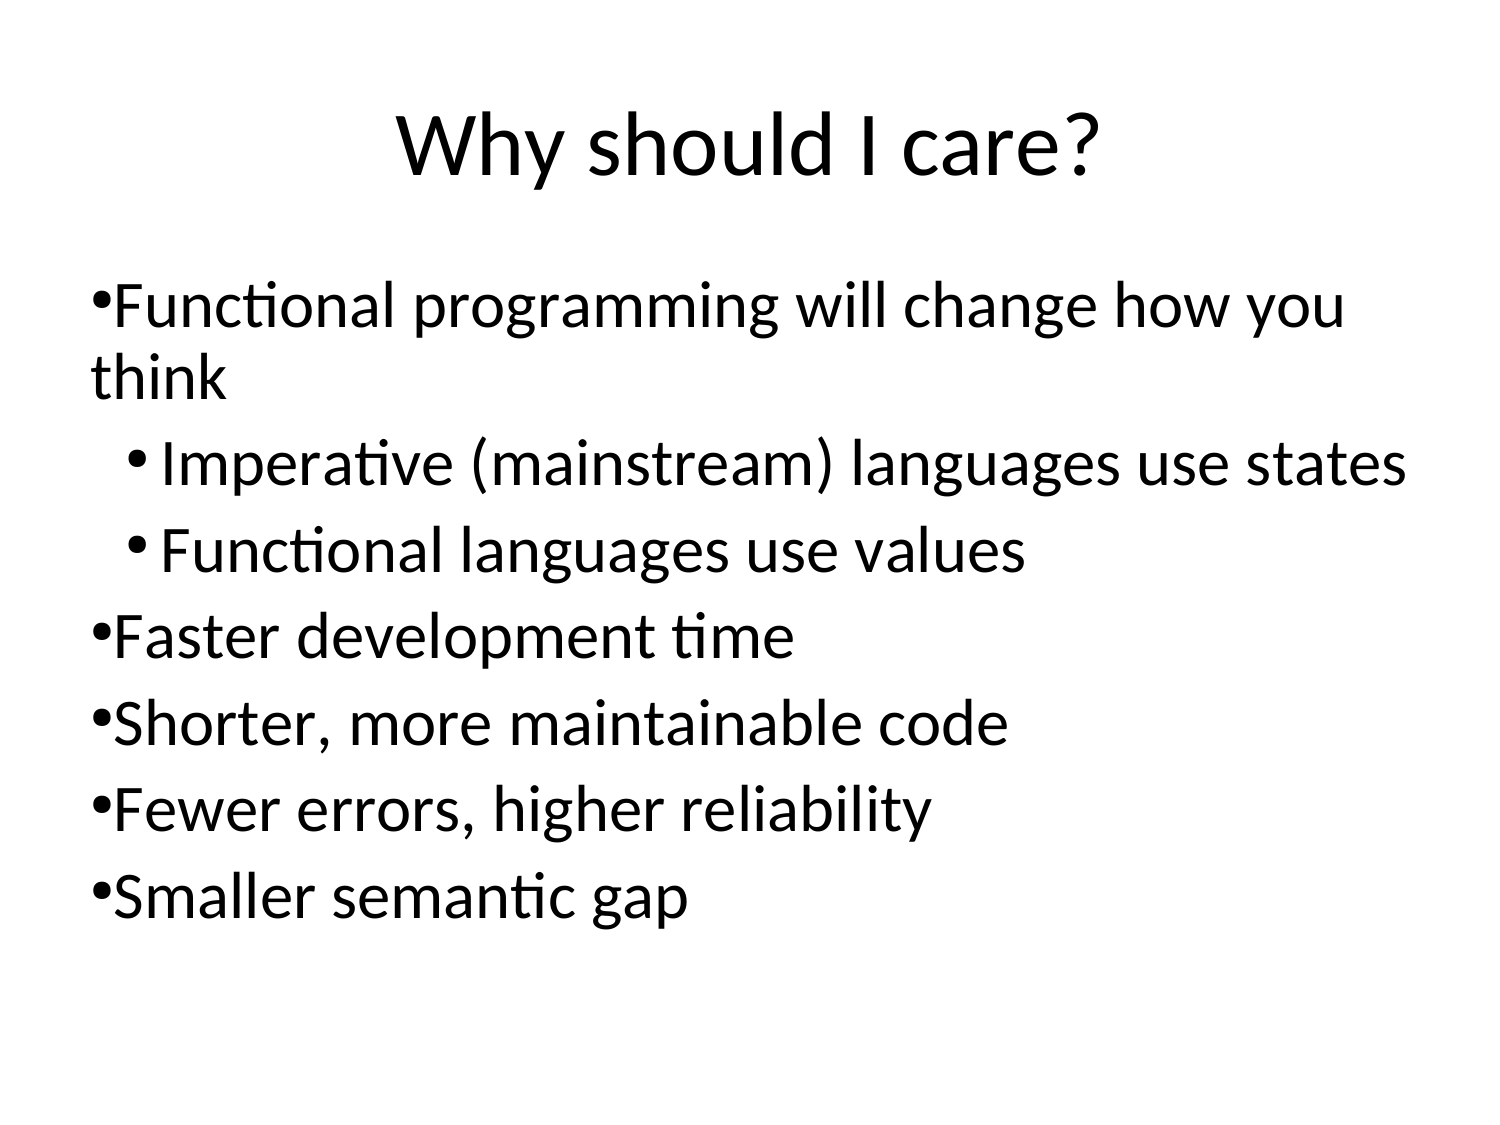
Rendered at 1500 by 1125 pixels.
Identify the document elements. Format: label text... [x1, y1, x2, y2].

text_box Functional programming will change how you think Imperative (mainstream) languages use states Functional languages use values Faster development time Shorter, more maintainable code Fewer errors, higher reliability Smaller semantic gap [75, 262, 1426, 1005]
text_box Why should I care? [75, 45, 1426, 233]
